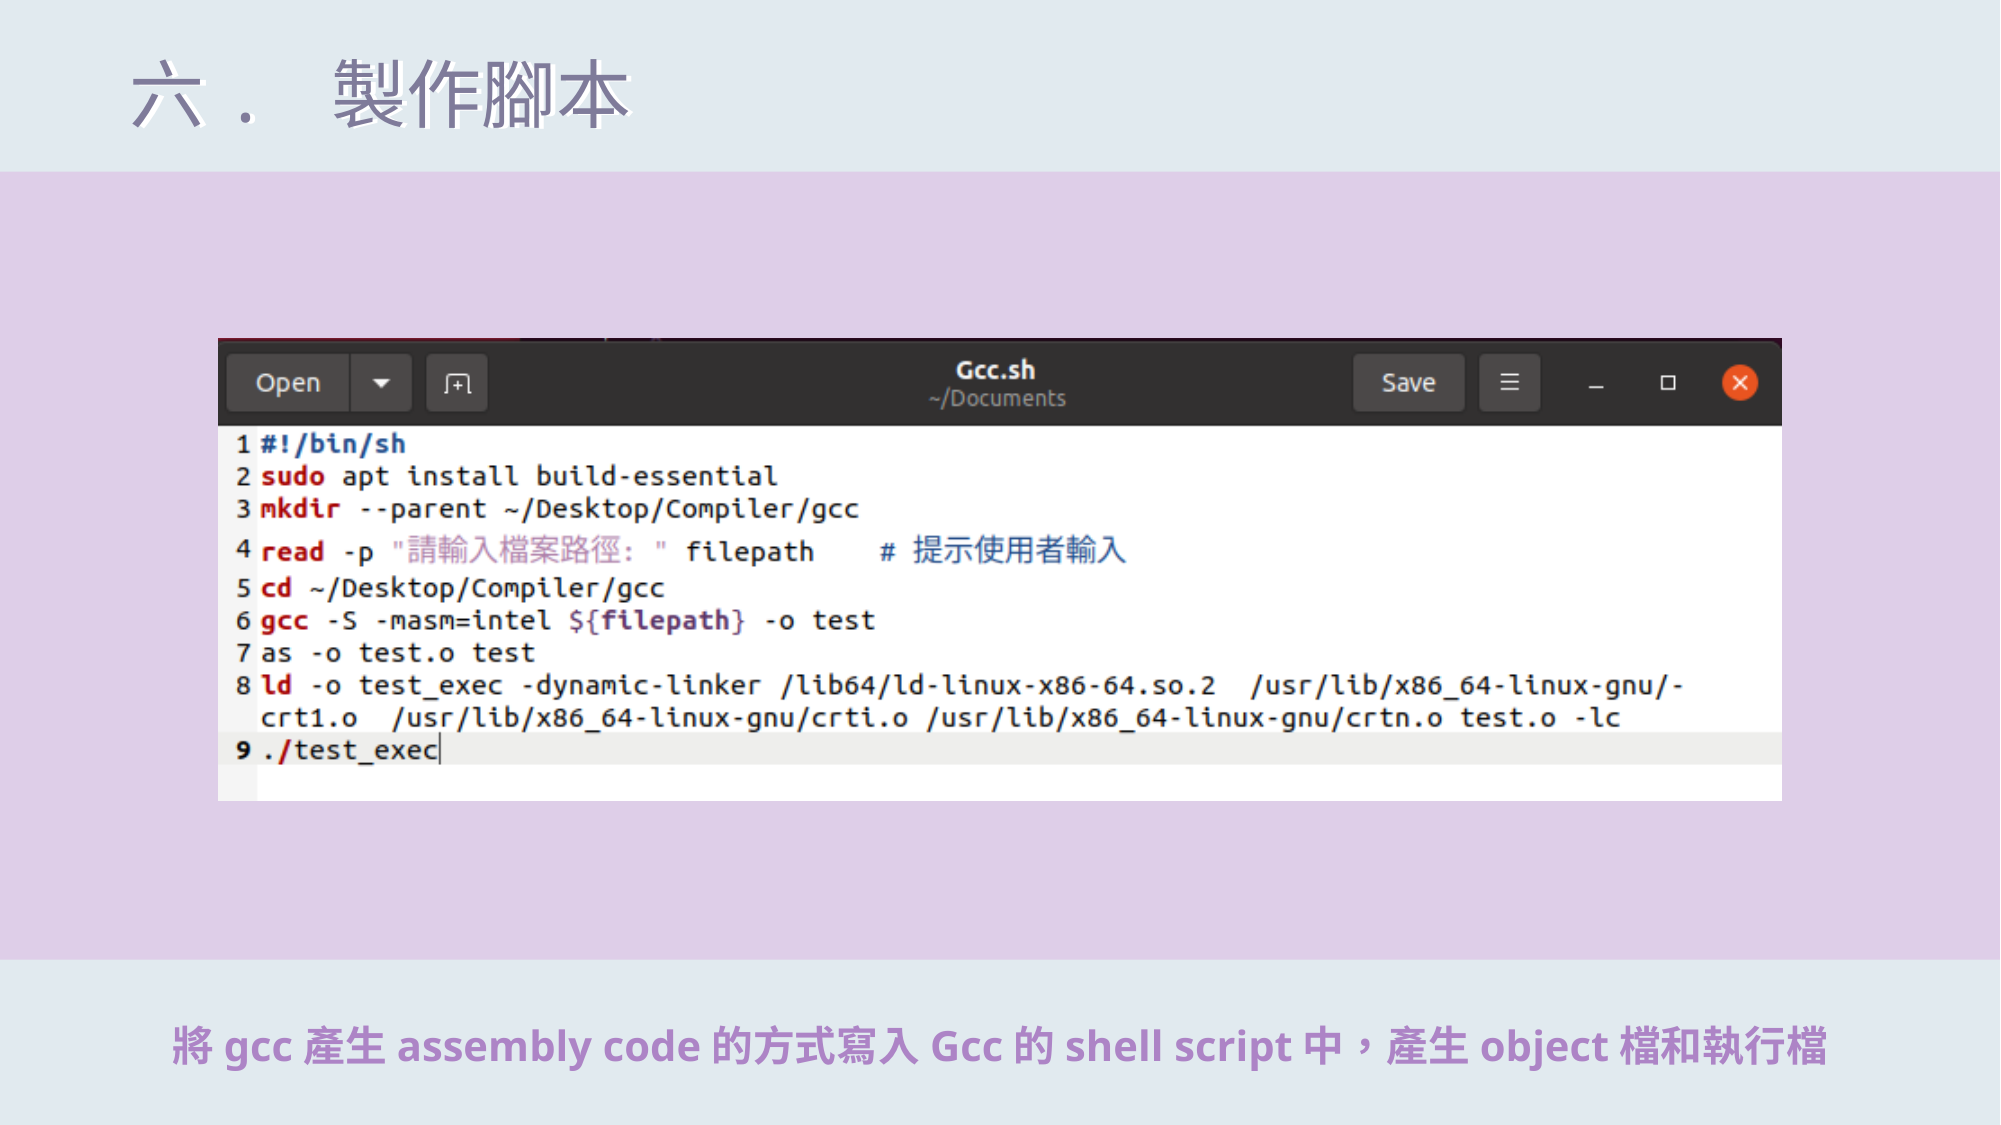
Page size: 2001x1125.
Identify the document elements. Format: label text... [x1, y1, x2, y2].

text_box 六. 製作腳本 [115, 40, 1159, 145]
text_box 將gcc產生assembly code的方式寫入Gcc的shell script中，產生object檔和執行檔 [107, 1012, 1893, 1078]
picture [218, 338, 1782, 802]
text_box 六. 製作腳本 [120, 41, 1214, 146]
text_box [0, 0, 2000, 172]
text_box [0, 959, 2000, 1125]
